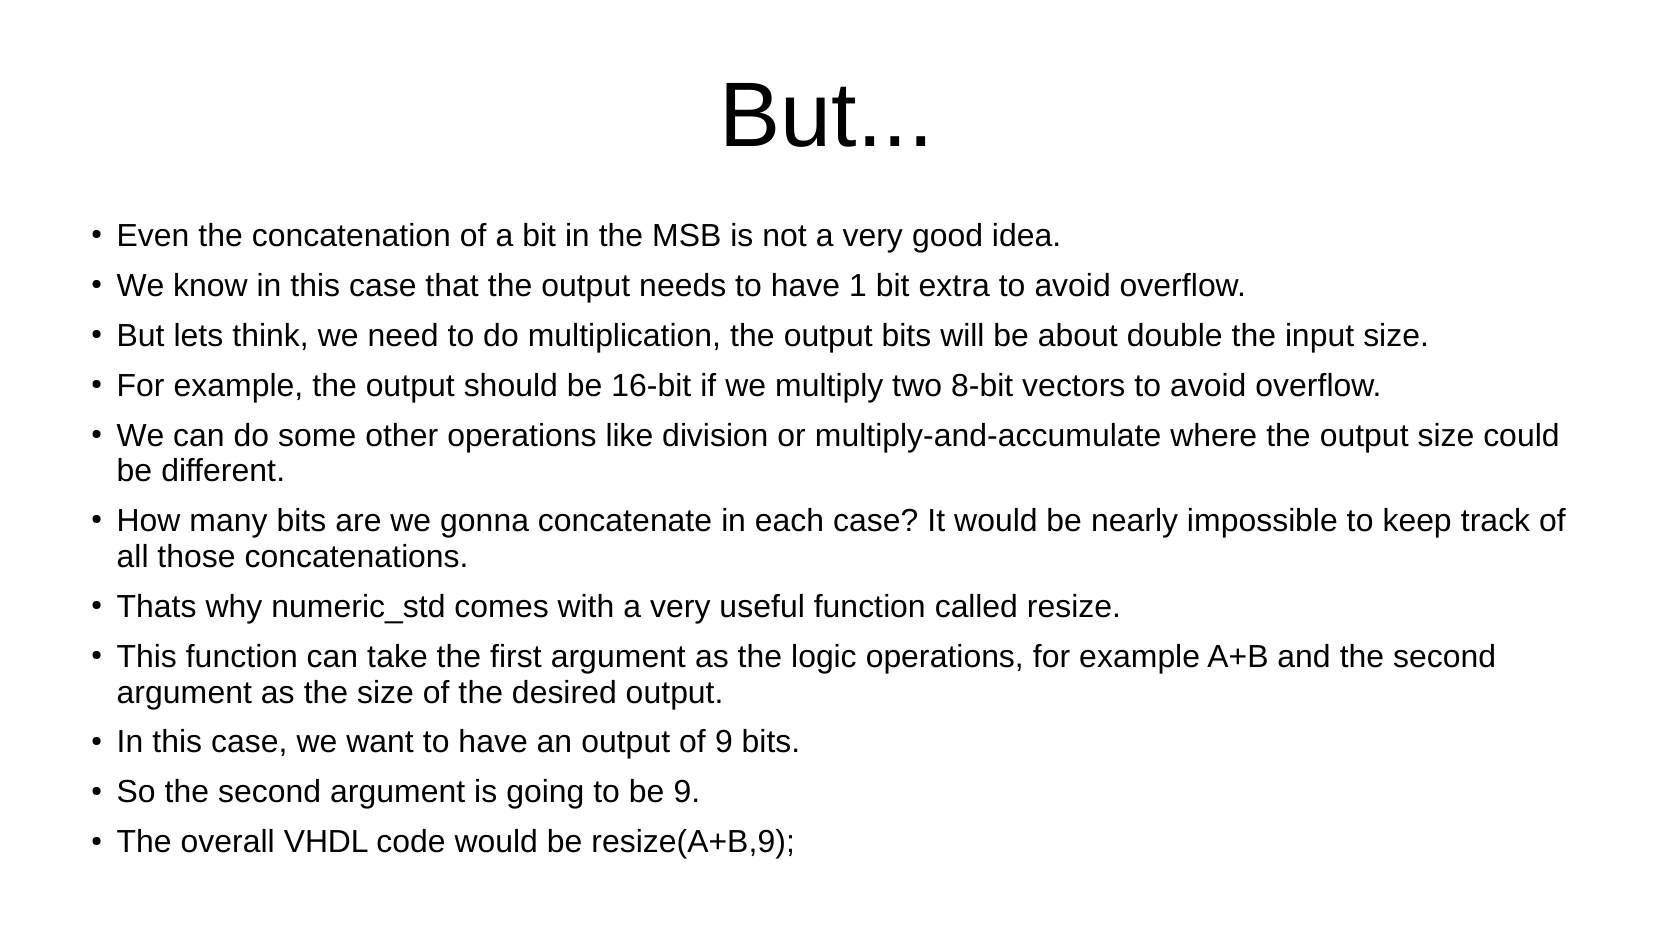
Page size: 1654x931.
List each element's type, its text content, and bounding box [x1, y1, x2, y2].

title But... [82, 37, 1571, 193]
list Even the concatenation of a bit in the MSB is not a very good idea. We know in this case that the output needs to have 1 bit extra to avoid overflow. But lets think, we need to do multiplication, the output bits will be about double the input size. For example, the output should be 16-bit if we multiply two 8-bit vectors to avoid overflow. We can do some other operations like division or multiply-and-accumulate where the output size could be different. How many bits are we gonna concatenate in each case? It would be nearly impossible to keep track of all those concatenations. Thats why numeric_std comes with a very useful function called resize. This function can take the first argument as the logic operations, for example A+B and the second argument as the size of the desired output. In this case, we want to have an output of 9 bits. So the second argument is going to be 9. The overall VHDL code would be resize(A+B,9); [82, 217, 1571, 871]
